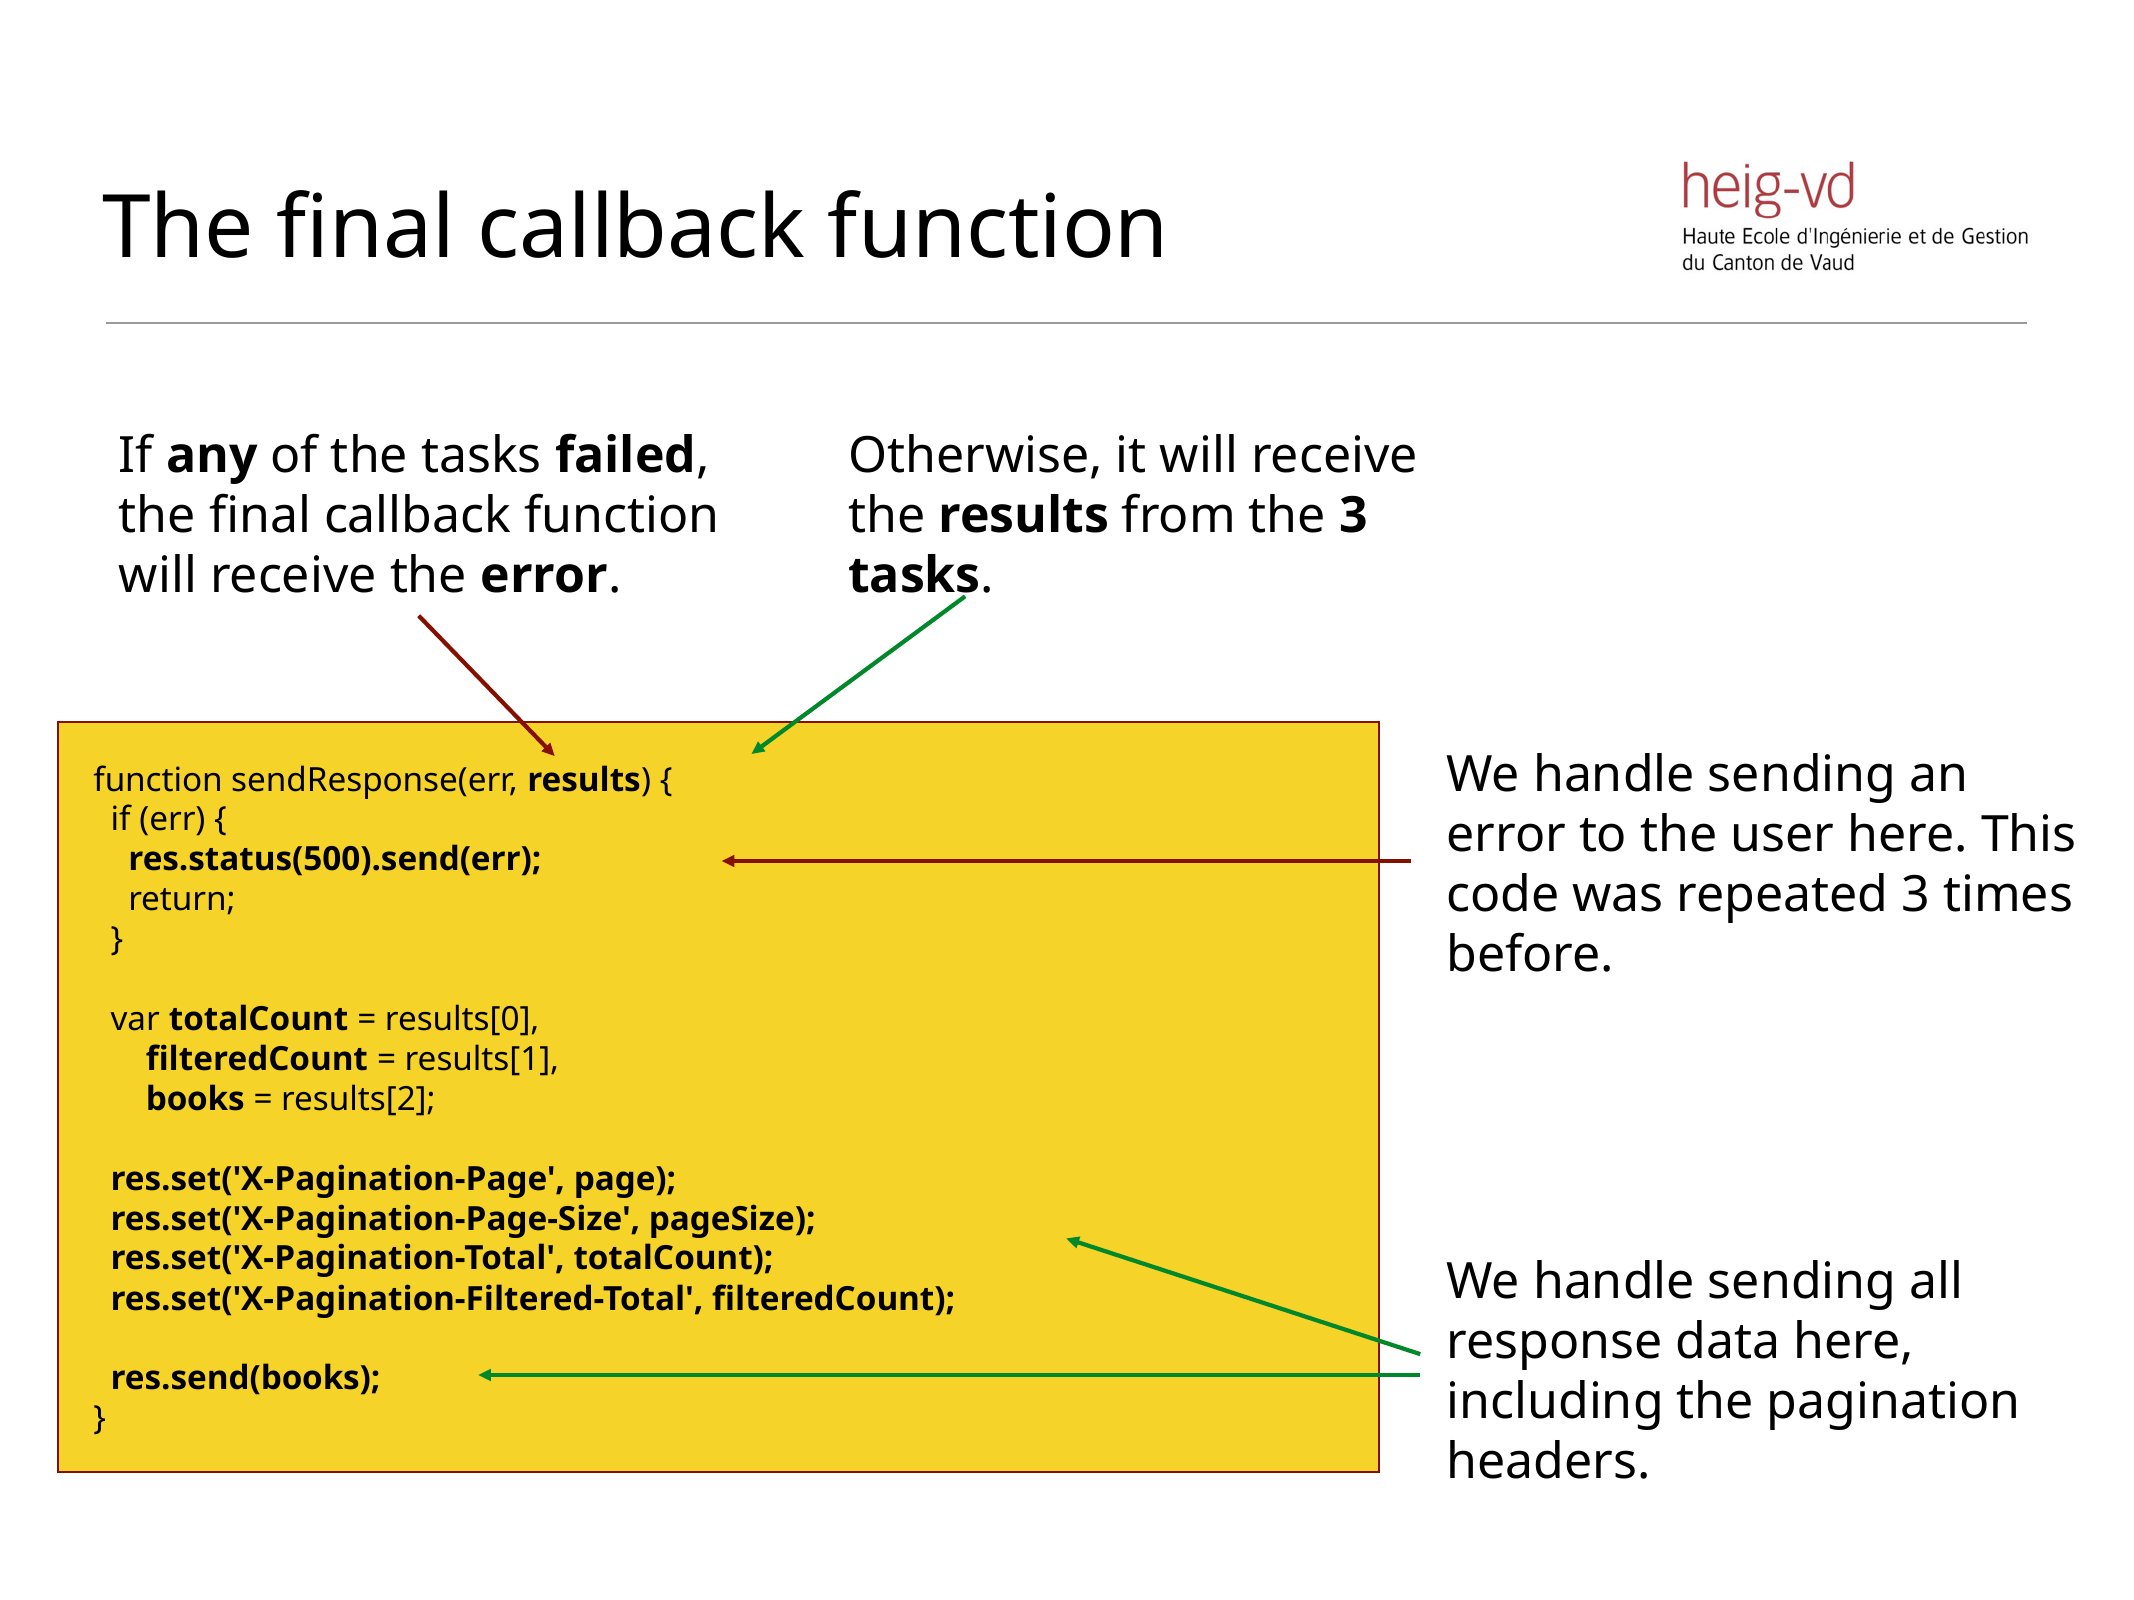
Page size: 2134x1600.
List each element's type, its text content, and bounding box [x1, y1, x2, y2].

text_box Otherwise, it will receive the results from the 3 tasks. [839, 414, 1492, 611]
text_box function sendResponse(err, results) { if (err) { res.status(500).send(err); return; } var totalCount = results[0], filteredCount = results[1], books = results[2]; res.set('X-Pagination-Page', page); res.set('X-Pagination-Page-Size', pageSize); res.set('X-Pagination-Total', totalCount); res.set('X-Pagination-Filtered-Total', filteredCount); res.send(books); } [57, 722, 1379, 1472]
title The final callback function [93, 54, 2040, 284]
text_box We handle sending an error to the user here. This code was repeated 3 times before. [1438, 732, 2091, 990]
text_box If any of the tasks failed, the final callback function will receive the error. [110, 414, 763, 611]
text_box We handle sending all response data here, including the pagination headers. [1438, 1239, 2091, 1497]
